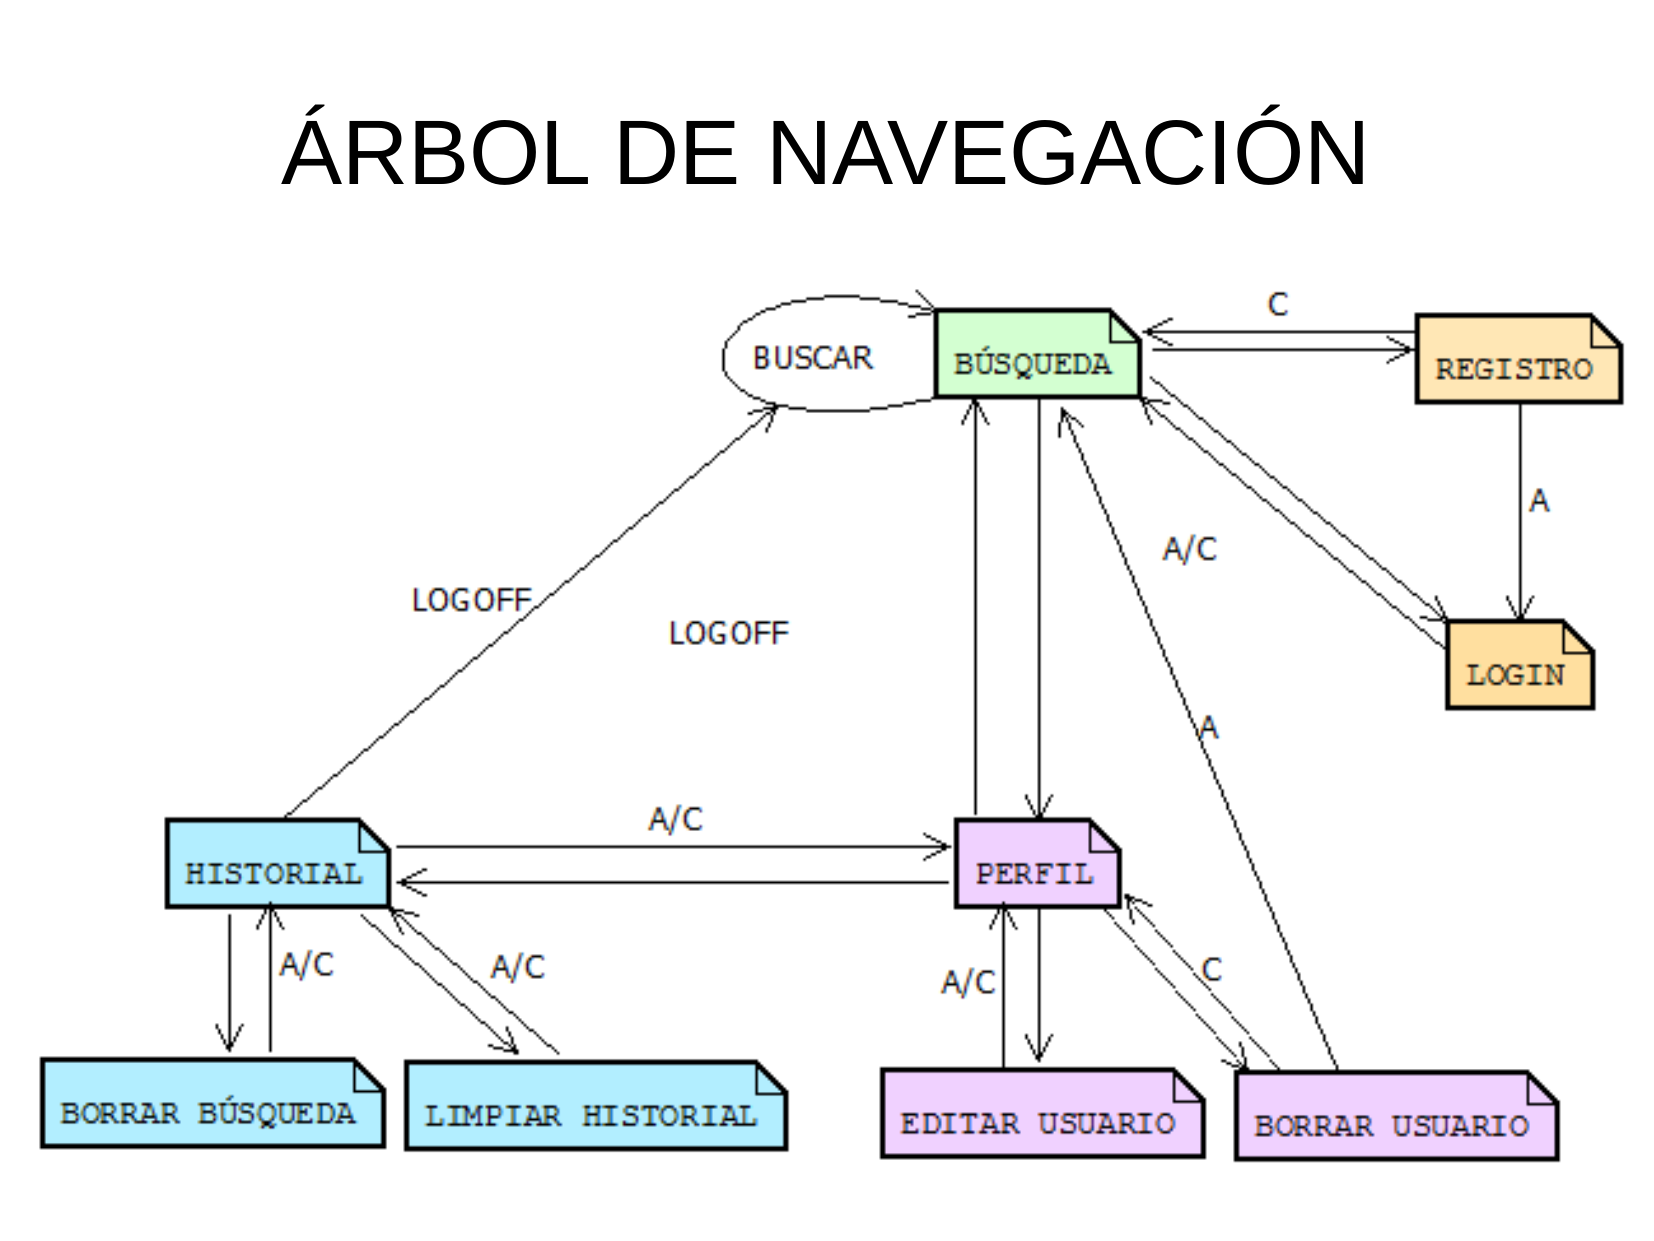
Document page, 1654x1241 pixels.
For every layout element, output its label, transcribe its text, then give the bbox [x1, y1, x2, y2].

title ÁRBOL DE NAVEGACIÓN [82, 49, 1571, 257]
picture [23, 283, 1642, 1170]
